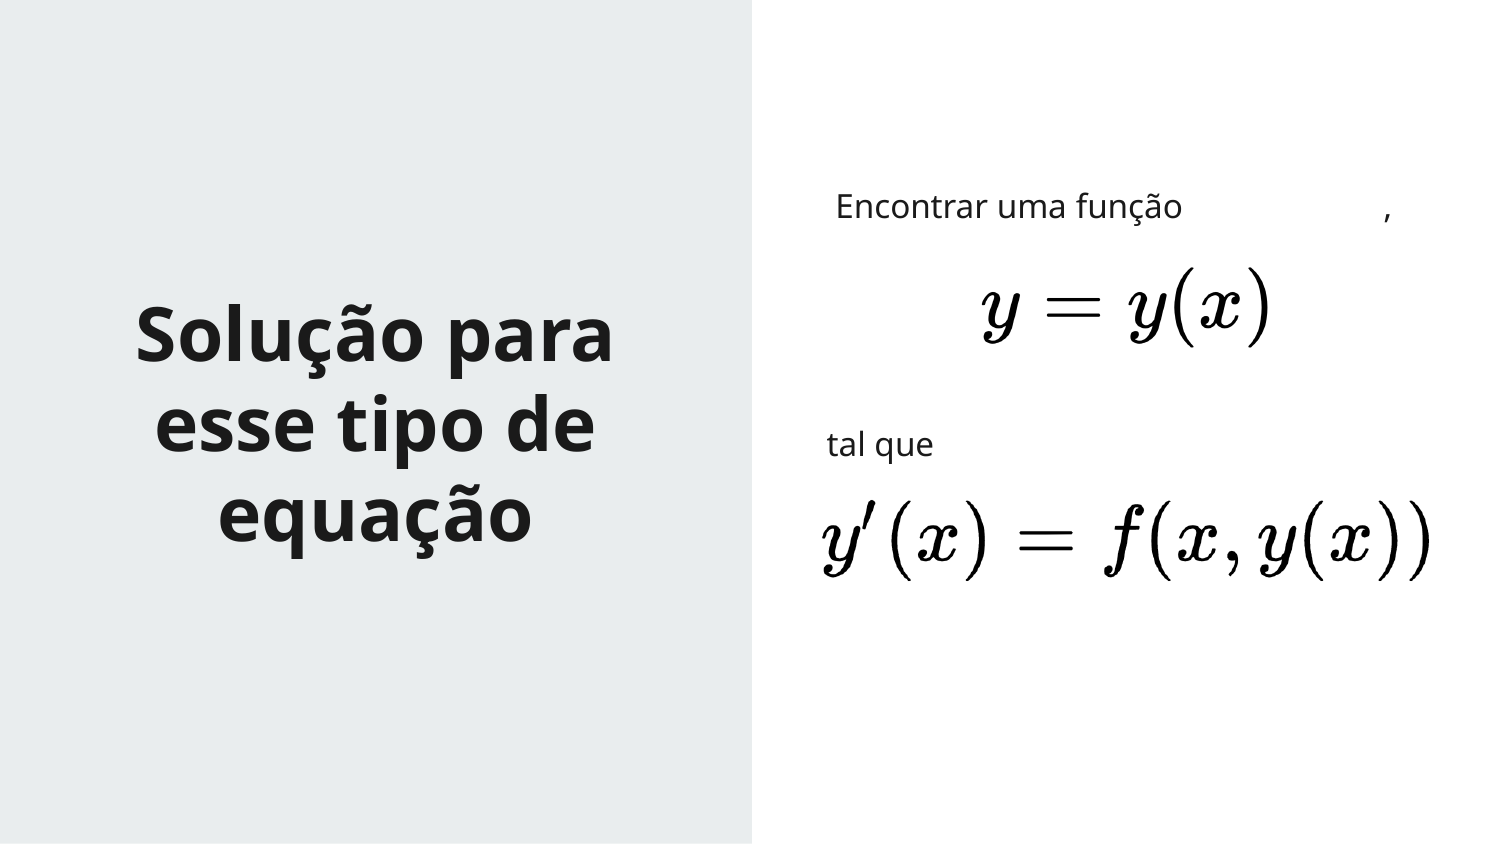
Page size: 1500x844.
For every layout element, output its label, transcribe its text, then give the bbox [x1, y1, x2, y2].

picture [980, 261, 1275, 356]
list Encontrar uma função , tal que [811, 91, 1445, 753]
title Solução para esse tipo de equação [59, 91, 693, 753]
picture [820, 494, 1436, 589]
